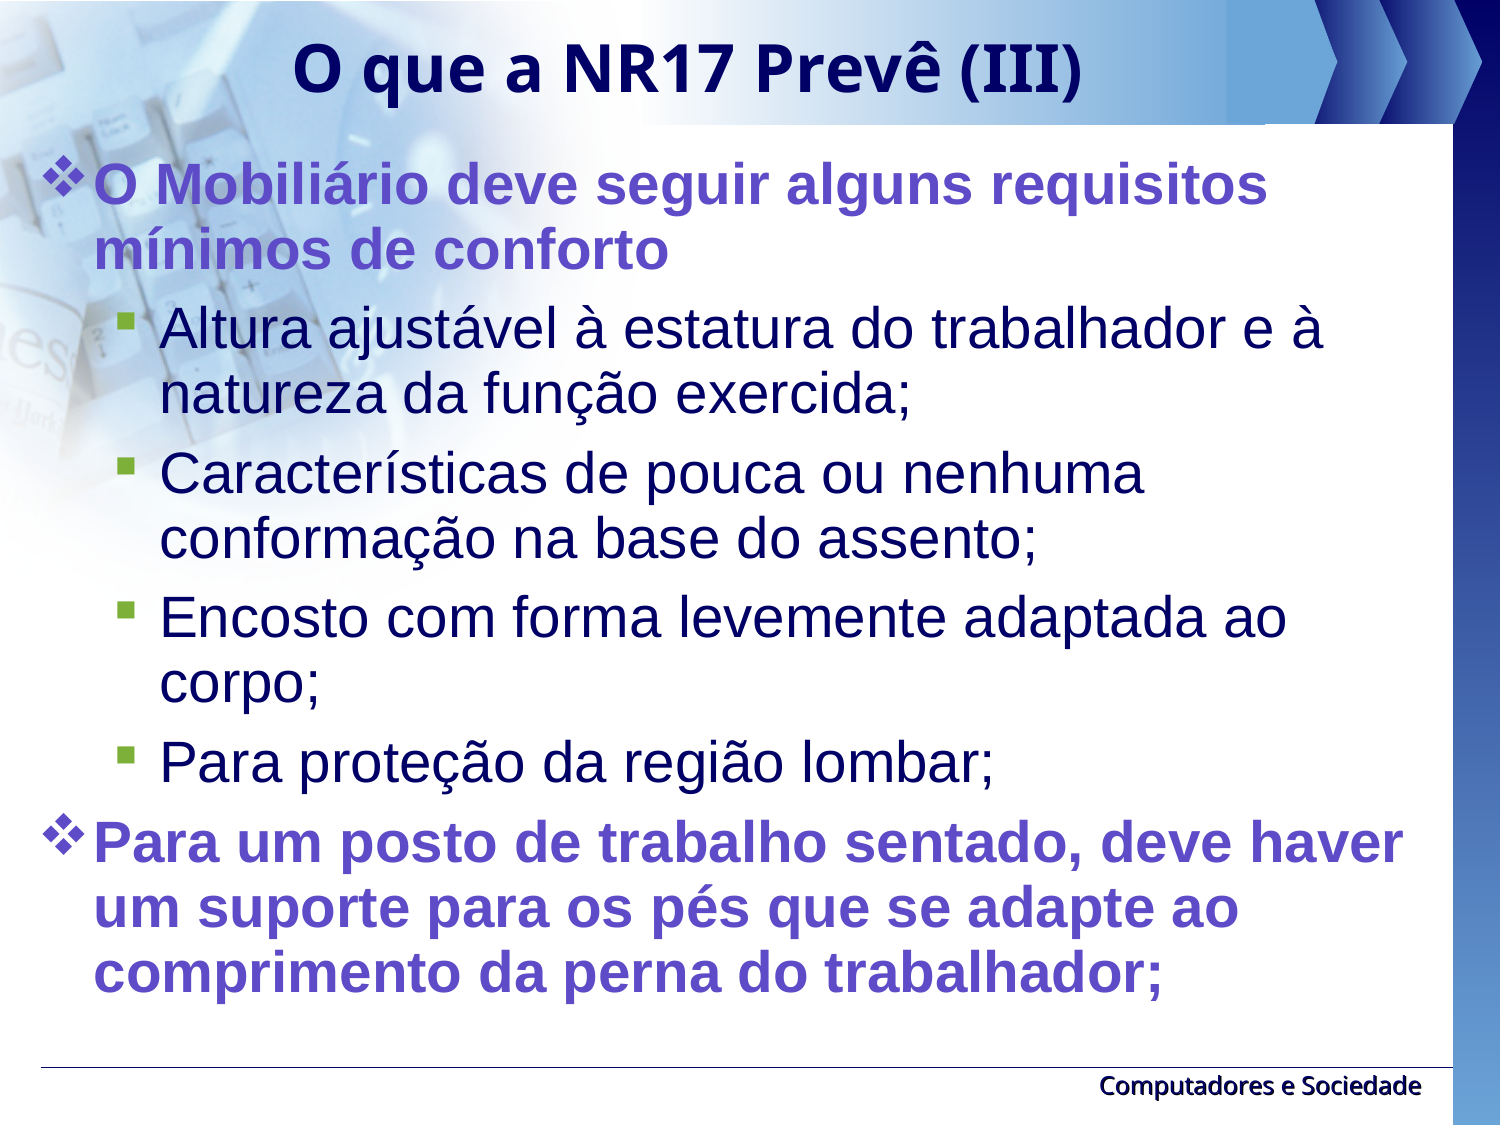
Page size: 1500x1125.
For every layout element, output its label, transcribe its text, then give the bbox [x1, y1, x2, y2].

title O que a NR17 Prevê (III) [74, 0, 1300, 151]
list O Mobiliário deve seguir alguns requisitos mínimos de conforto Altura ajustável à estatura do trabalhador e à natureza da função exercida; Características de pouca ou nenhuma conformação na base do assento; Encosto com forma levemente adaptada ao corpo; Para proteção da região lombar; Para um posto de trabalho sentado, deve haver um suporte para os pés que se adapte ao comprimento da perna do trabalhador; [37, 151, 1426, 1036]
